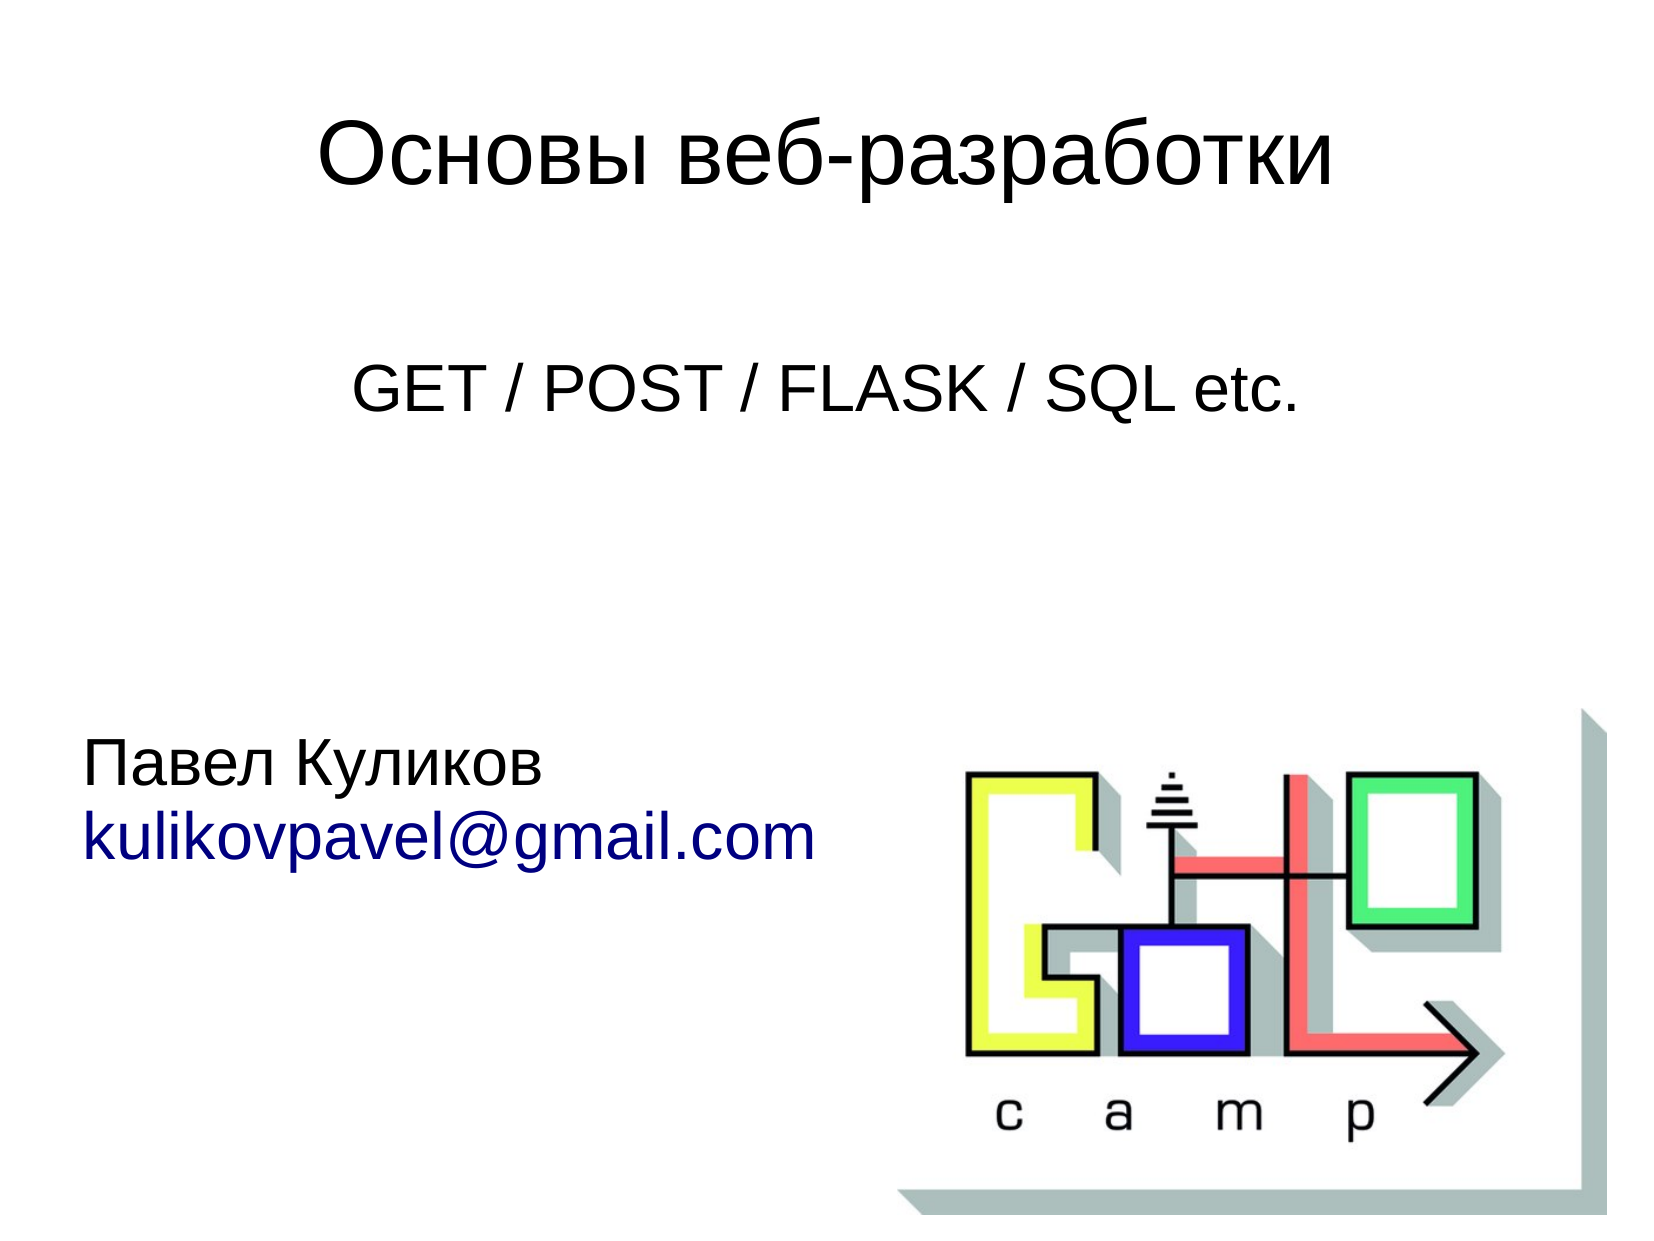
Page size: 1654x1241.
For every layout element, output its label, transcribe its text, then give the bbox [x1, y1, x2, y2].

picture [897, 708, 1607, 1215]
title Основы веб-разработки [82, 49, 1571, 257]
subtitle GET / POST / FLASK / SQL etc. Павел Куликов kulikovpavel@gmail.com [82, 290, 1571, 1010]
